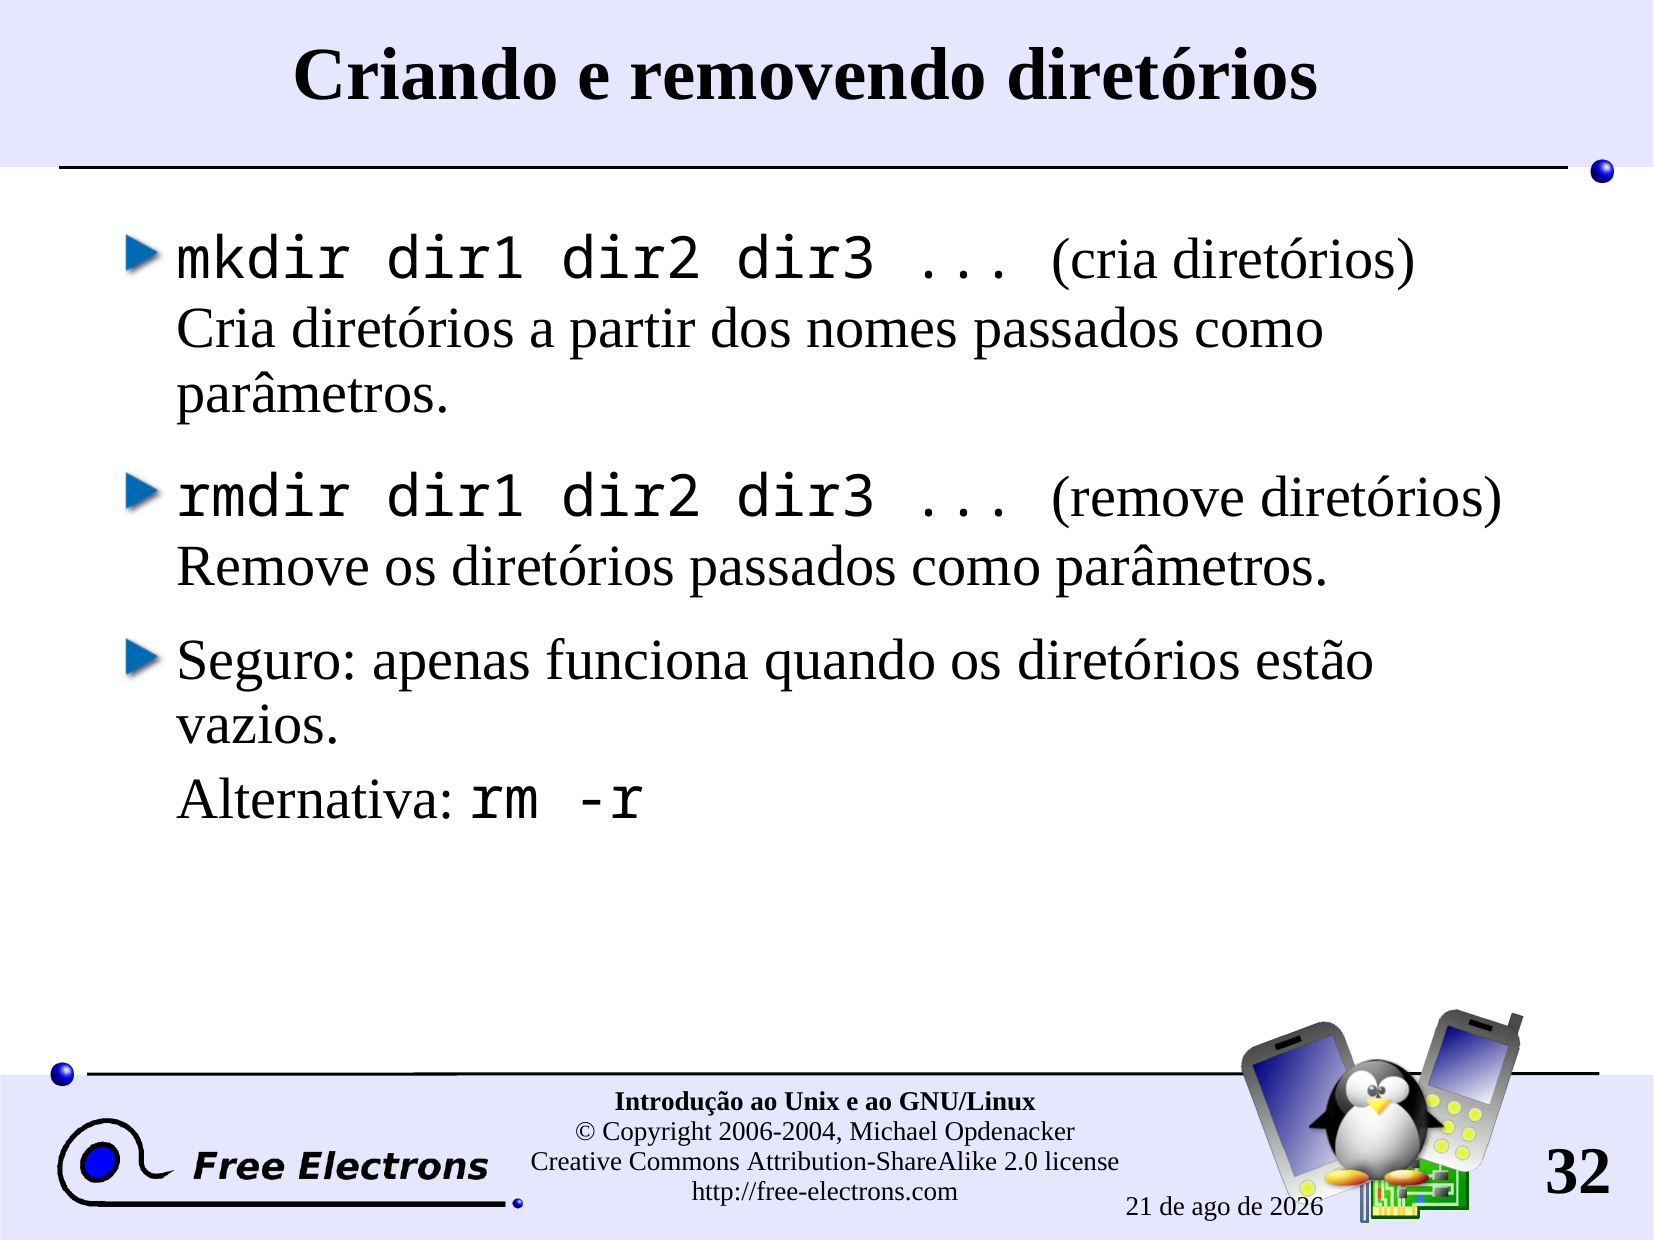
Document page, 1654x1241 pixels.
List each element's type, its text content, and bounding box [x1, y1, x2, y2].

picture [1231, 1007, 1538, 1241]
list mkdir dir1 dir2 dir3 ... (cria diretórios) Cria diretórios a partir dos nomes passados como parâmetros. rmdir dir1 dir2 dir3 ... (remove diretórios) Remove os diretórios passados como parâmetros. Seguro: apenas funciona quando os diretórios estão vazios. Alternativa: rm -r [105, 216, 1518, 1066]
picture [1286, 1198, 1293, 1214]
picture [50, 1107, 527, 1216]
title Criando e removendo diretórios [60, 25, 1551, 124]
